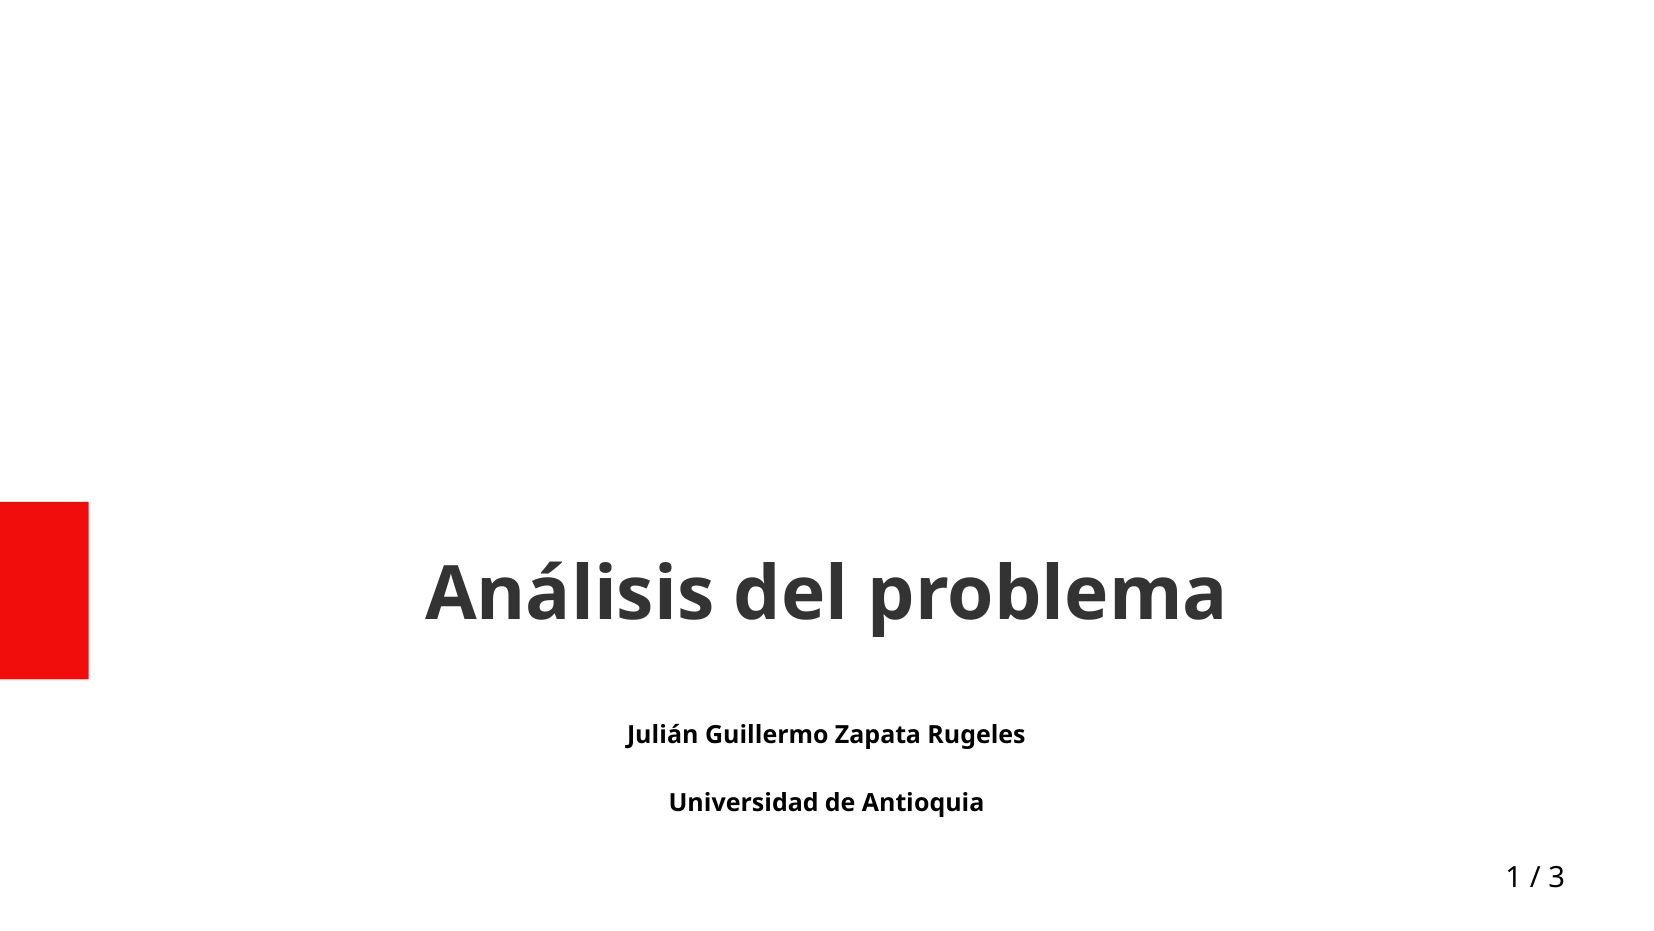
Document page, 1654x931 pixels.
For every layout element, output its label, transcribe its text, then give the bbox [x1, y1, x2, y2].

subtitle Julián Guillermo Zapata Rugeles Universidad de Antioquia [118, 708, 1536, 827]
title Análisis del problema [118, 501, 1536, 680]
